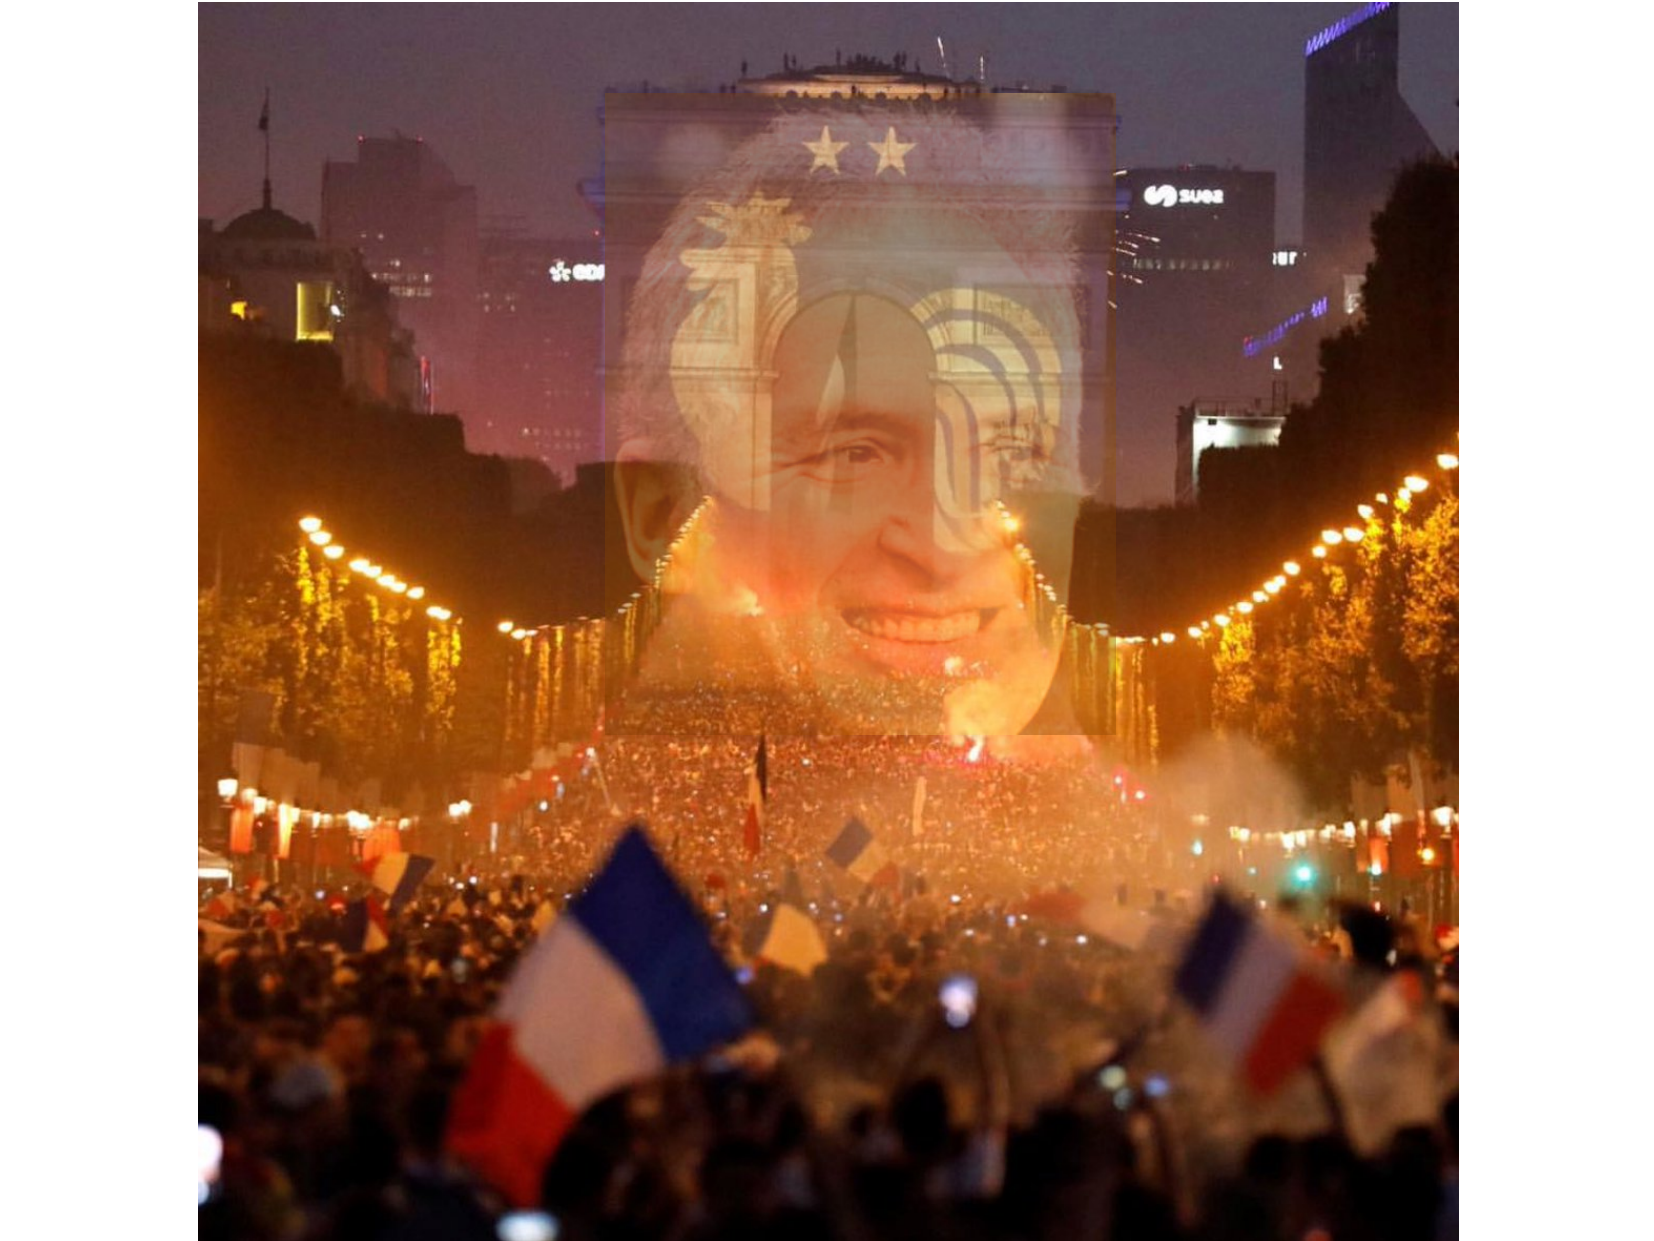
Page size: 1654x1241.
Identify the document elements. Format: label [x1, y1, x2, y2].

picture [198, 2, 1459, 1241]
